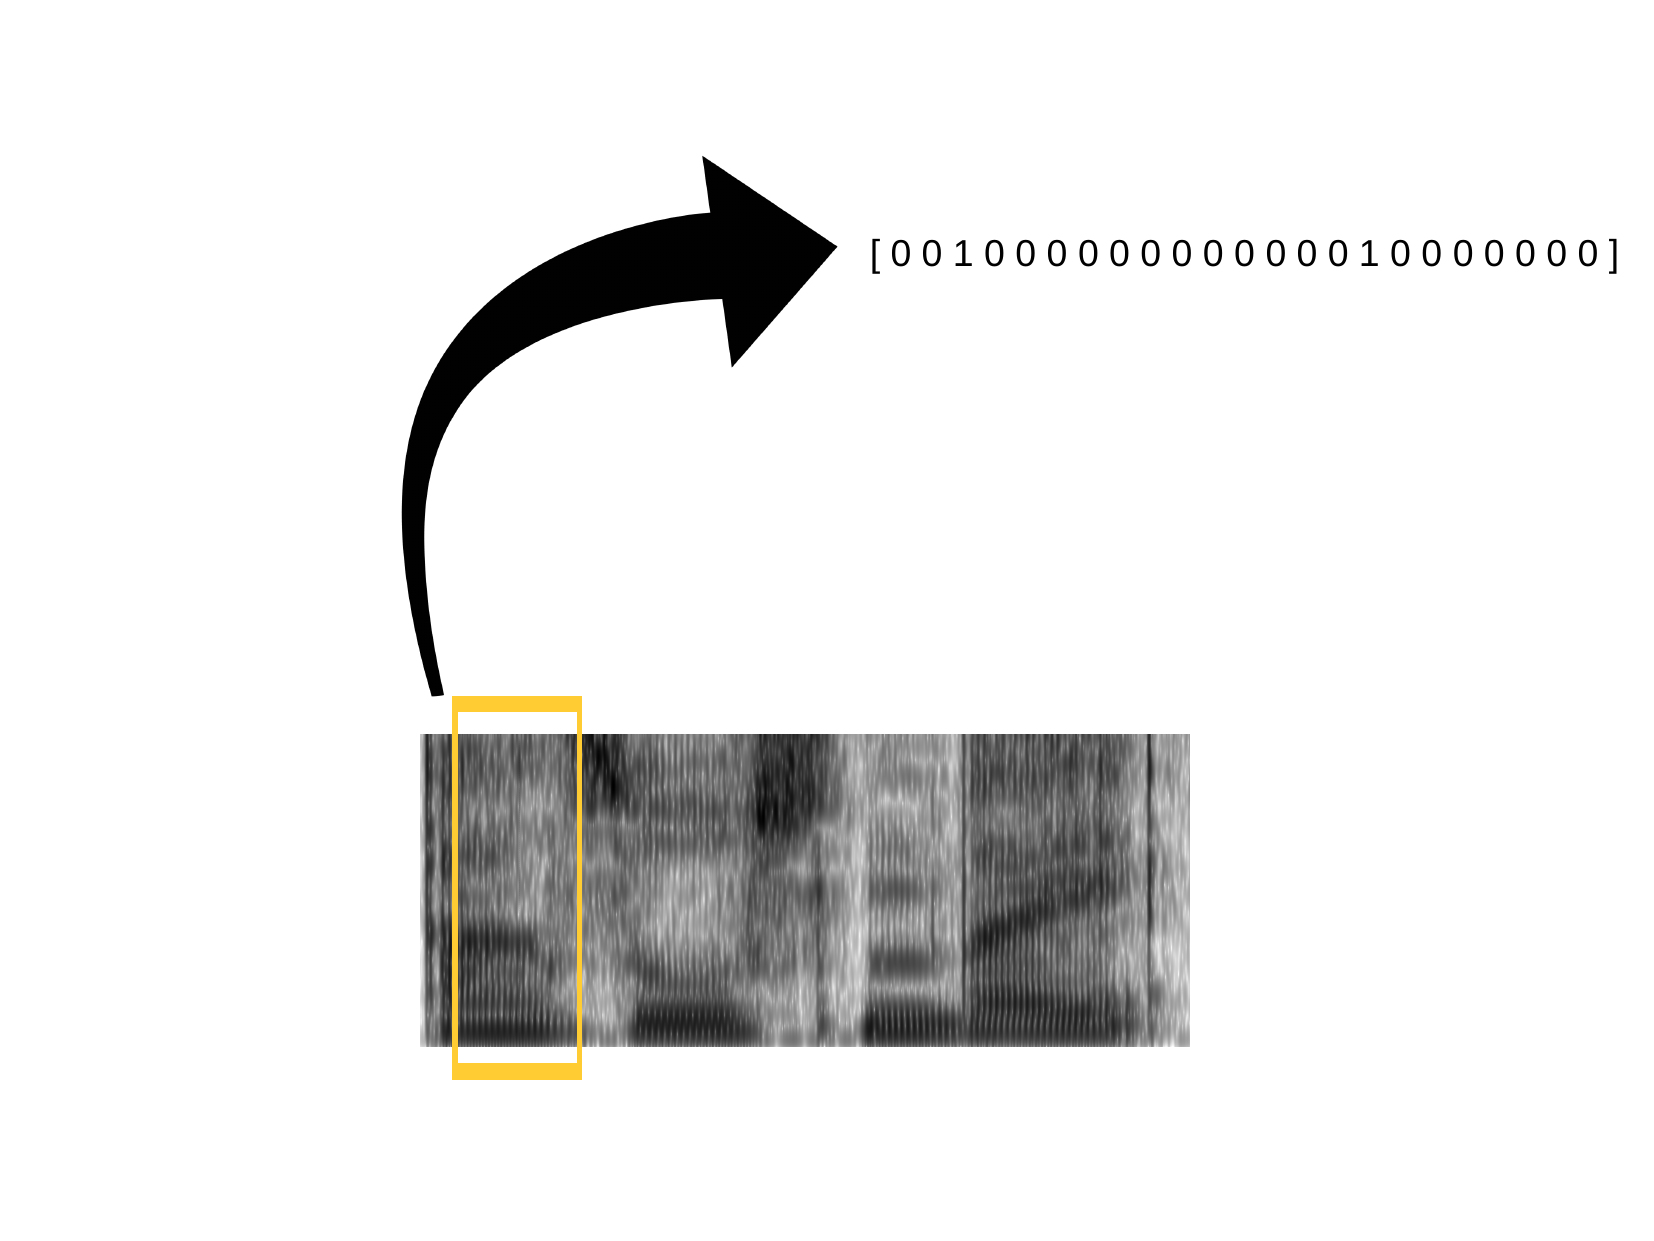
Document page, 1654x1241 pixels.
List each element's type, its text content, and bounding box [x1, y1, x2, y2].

text_box [ 0 0 1 0 0 0 0 0 0 0 0 0 0 0 0 1 0 0 0 0 0 0 0 ] [855, 225, 1654, 286]
picture [306, 120, 1190, 1080]
